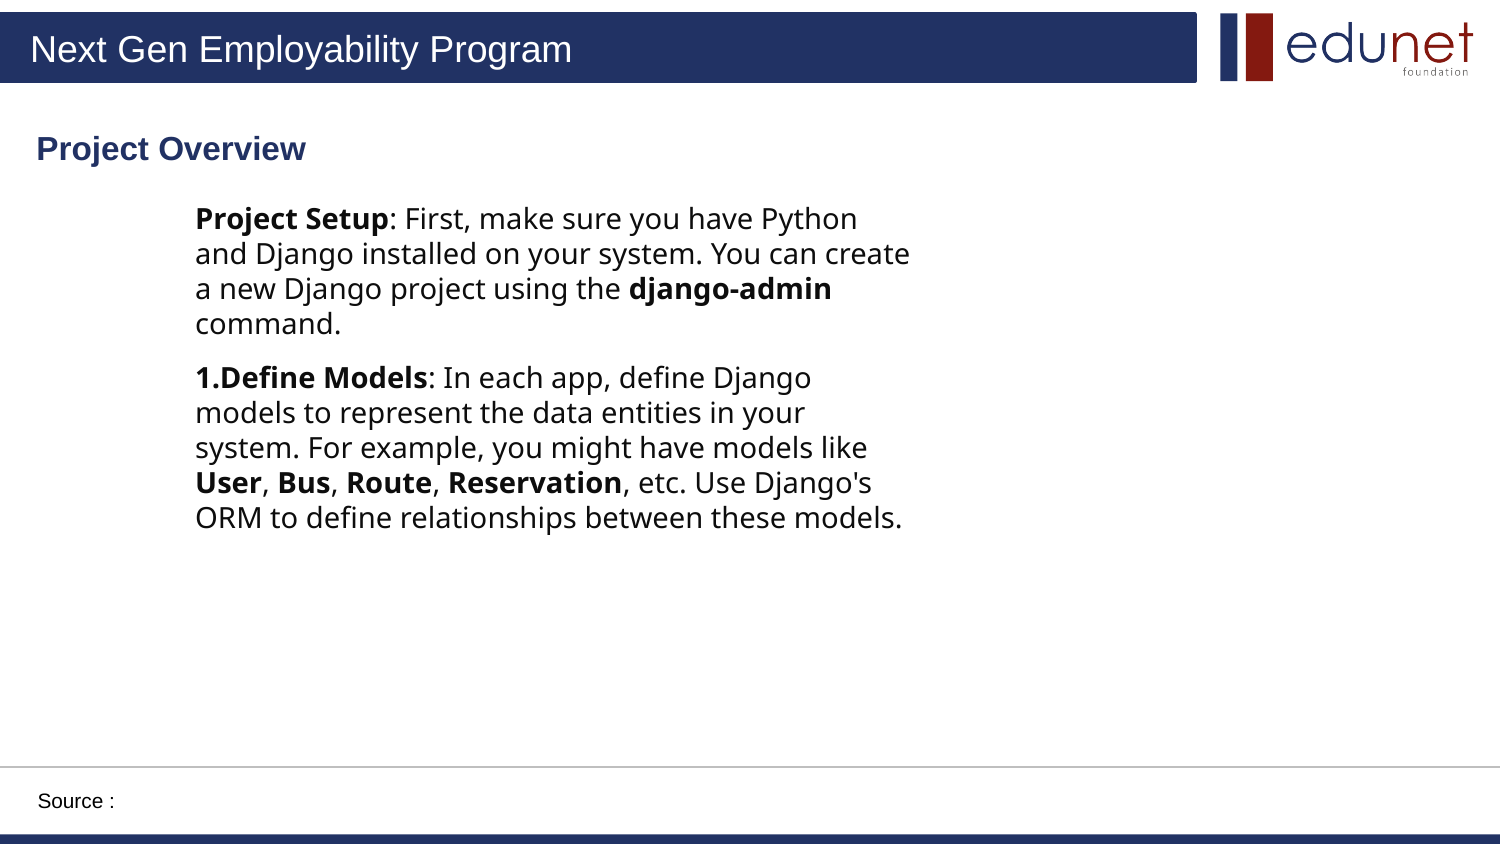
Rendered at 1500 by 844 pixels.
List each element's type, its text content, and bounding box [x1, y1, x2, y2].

text_box Project Setup: First, make sure you have Python and Django installed on your system. You can create a new Django project using the django-admin command. [180, 193, 932, 291]
picture [1279, 14, 1482, 83]
text_box Source : [22, 773, 139, 826]
text_box Define Models: In each app, define Django models to represent the data entities in your system. For example, you might have models like User, Bus, Route, Reservation, etc. Use Django's ORM to define relationships between these models. [180, 291, 932, 602]
title Project Overview [21, 111, 504, 165]
